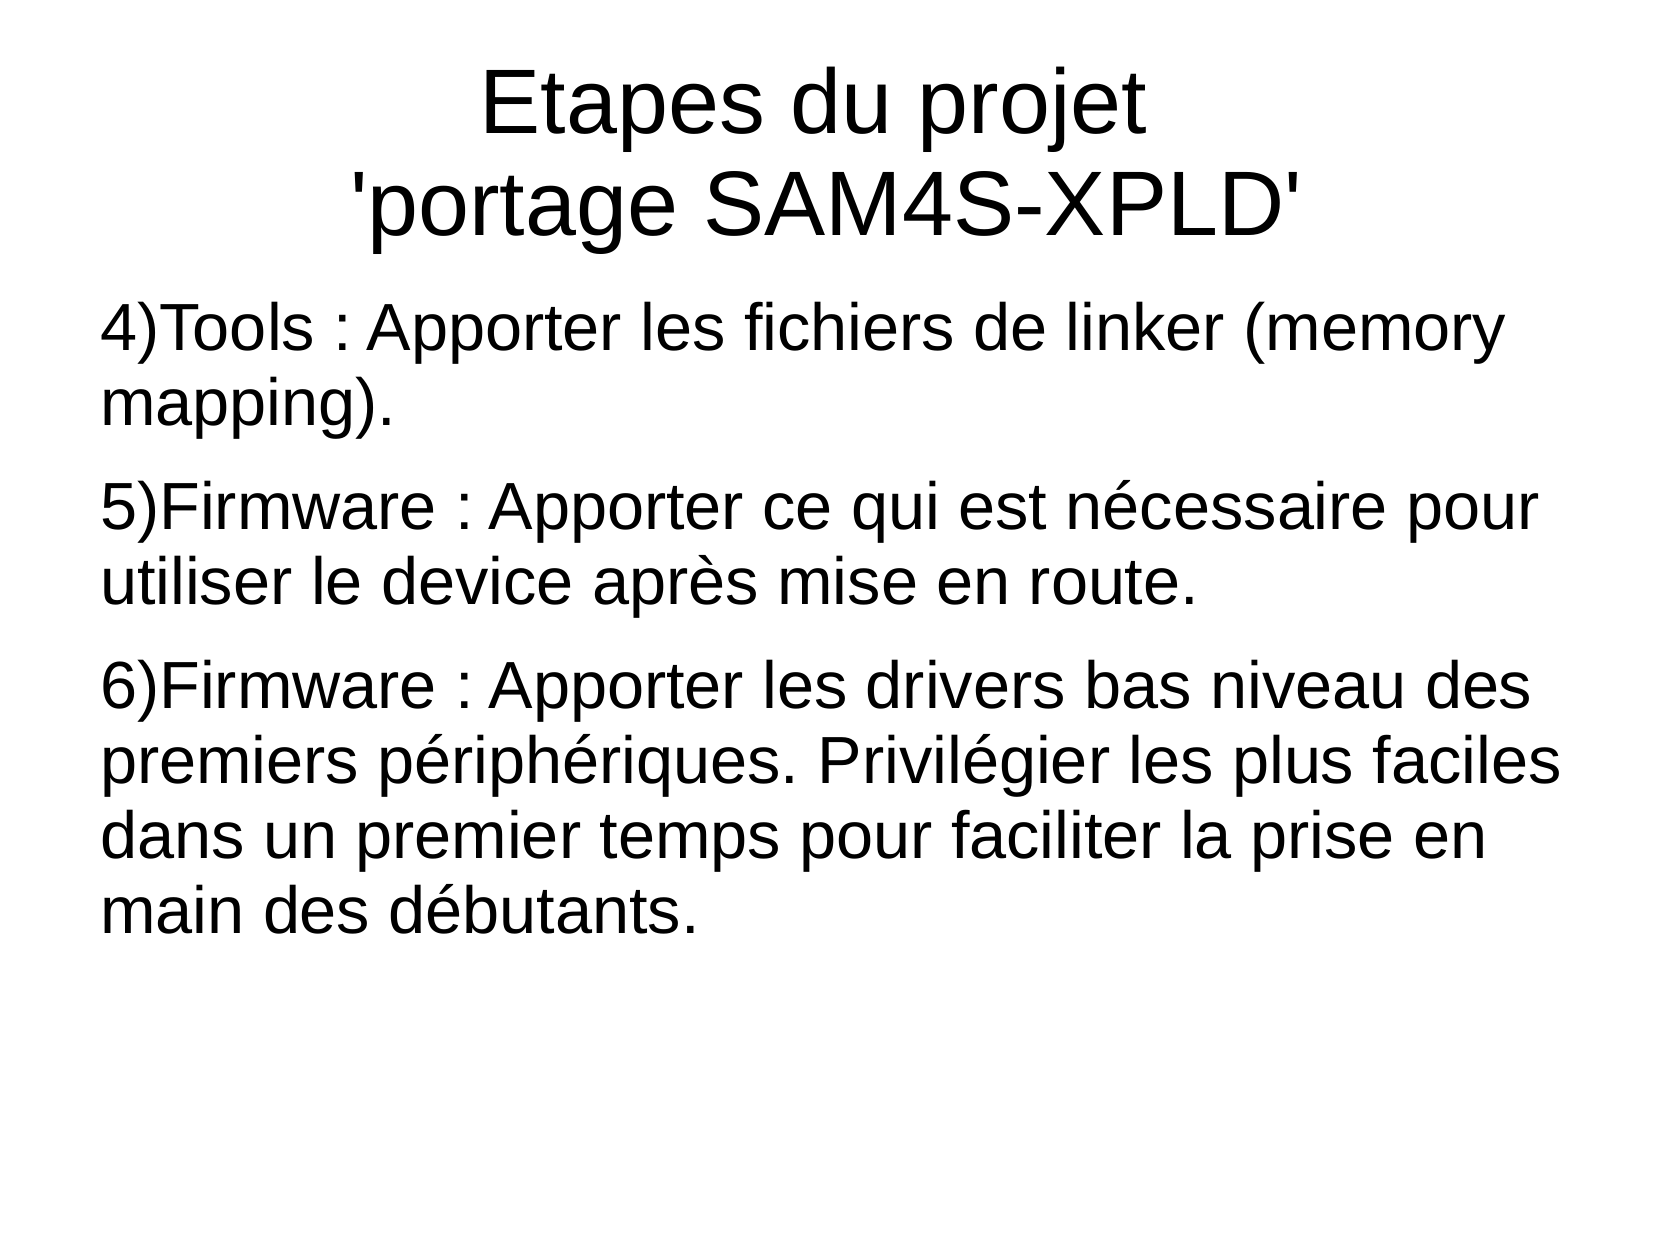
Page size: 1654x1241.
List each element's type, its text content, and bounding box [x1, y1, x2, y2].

title Etapes du projet 'portage SAM4S-XPLD' [82, 49, 1571, 257]
list Tools : Apporter les fichiers de linker (memory mapping). Firmware : Apporter ce qui est nécessaire pour utiliser le device après mise en route. Firmware : Apporter les drivers bas niveau des premiers périphériques. Privilégier les plus faciles dans un premier temps pour faciliter la prise en main des débutants. [82, 290, 1571, 1010]
